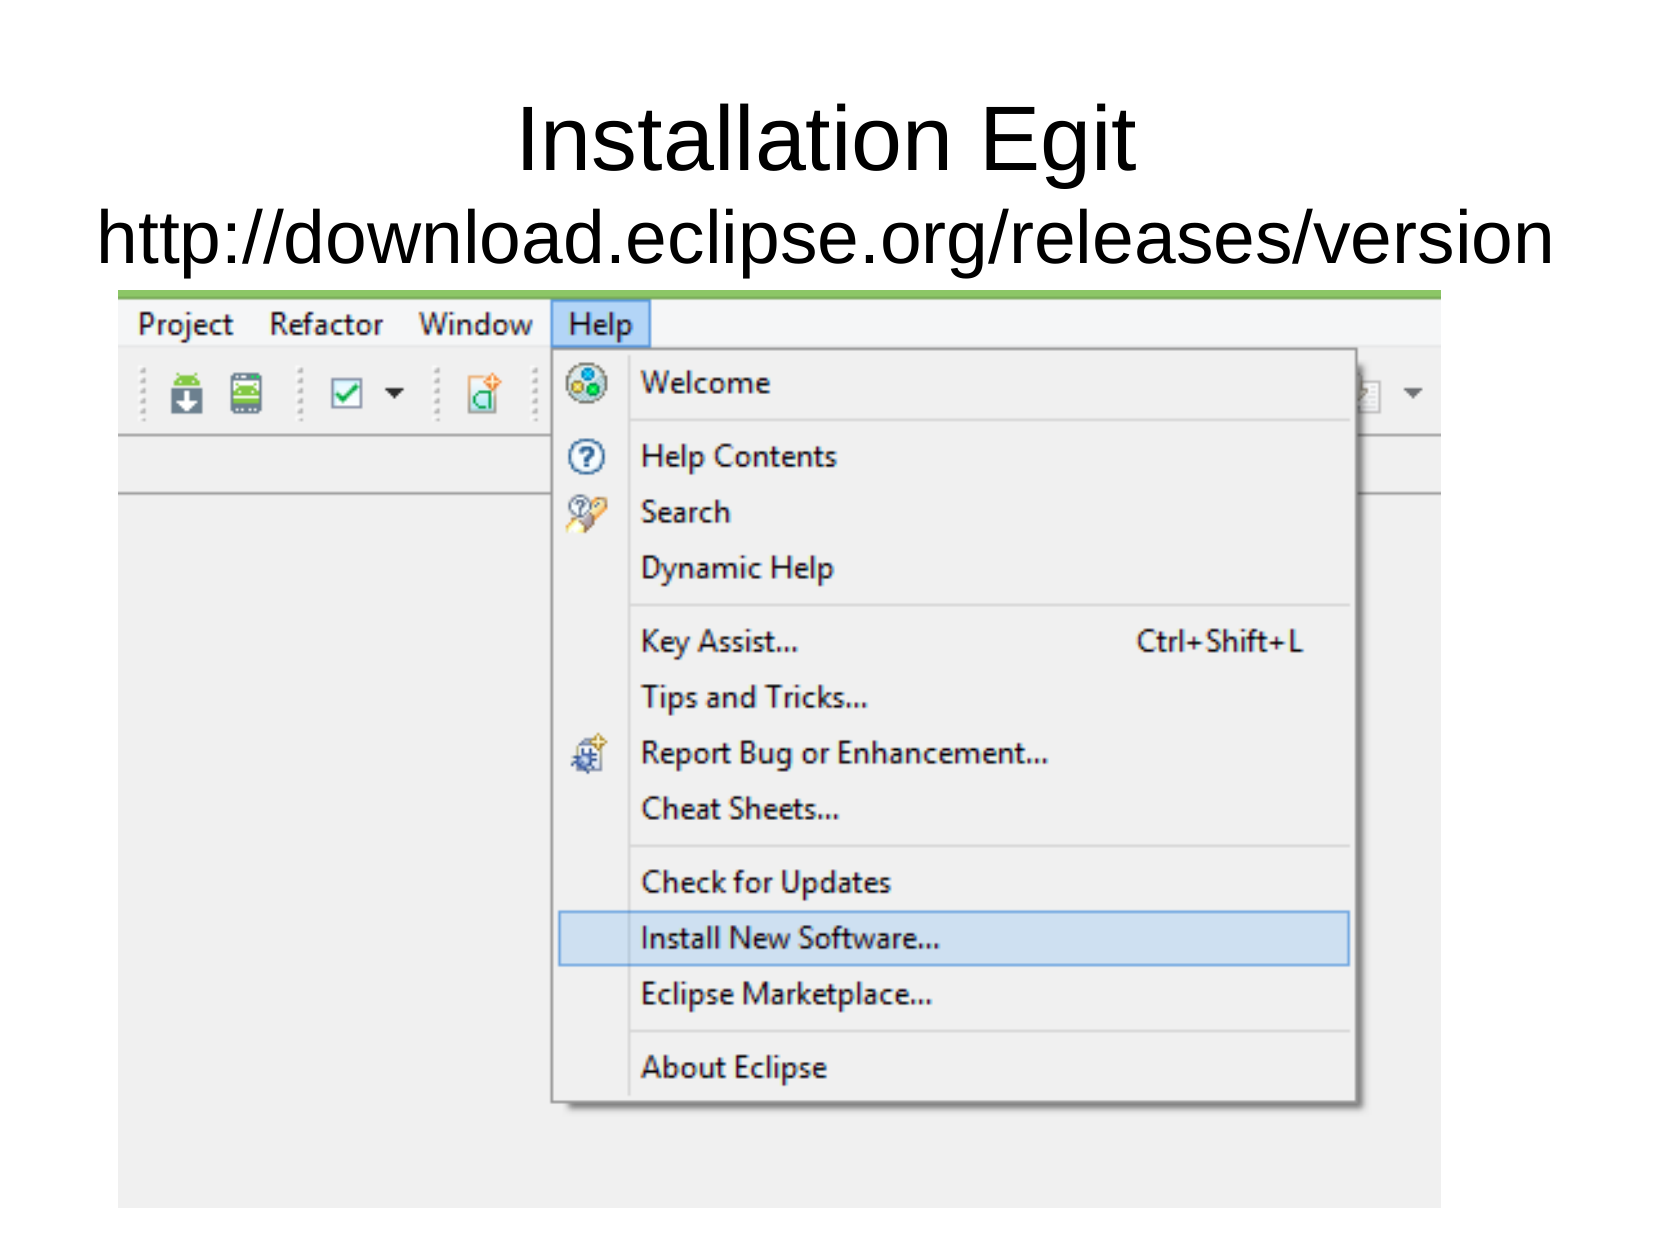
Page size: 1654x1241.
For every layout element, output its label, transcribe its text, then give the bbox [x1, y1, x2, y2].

title Installation Egit http://download.eclipse.org/releases/version [82, 78, 1571, 471]
picture [118, 290, 1441, 1208]
